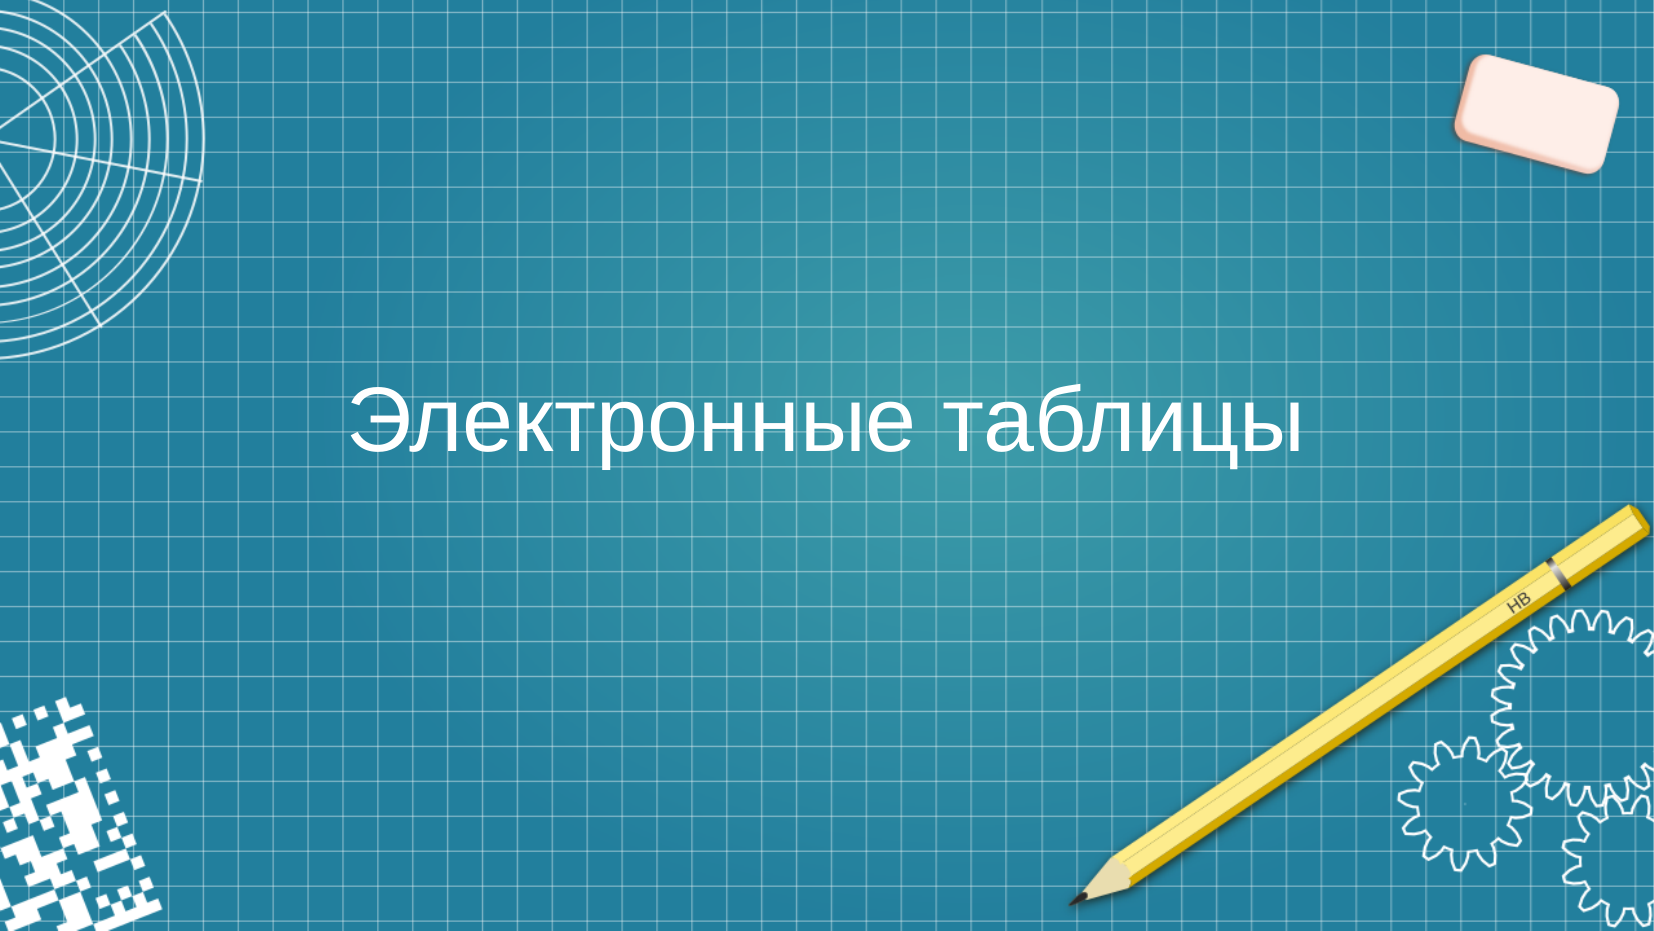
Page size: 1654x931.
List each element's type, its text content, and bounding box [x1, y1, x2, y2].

title Электронные таблицы [82, 342, 1571, 498]
picture [0, 0, 1654, 931]
